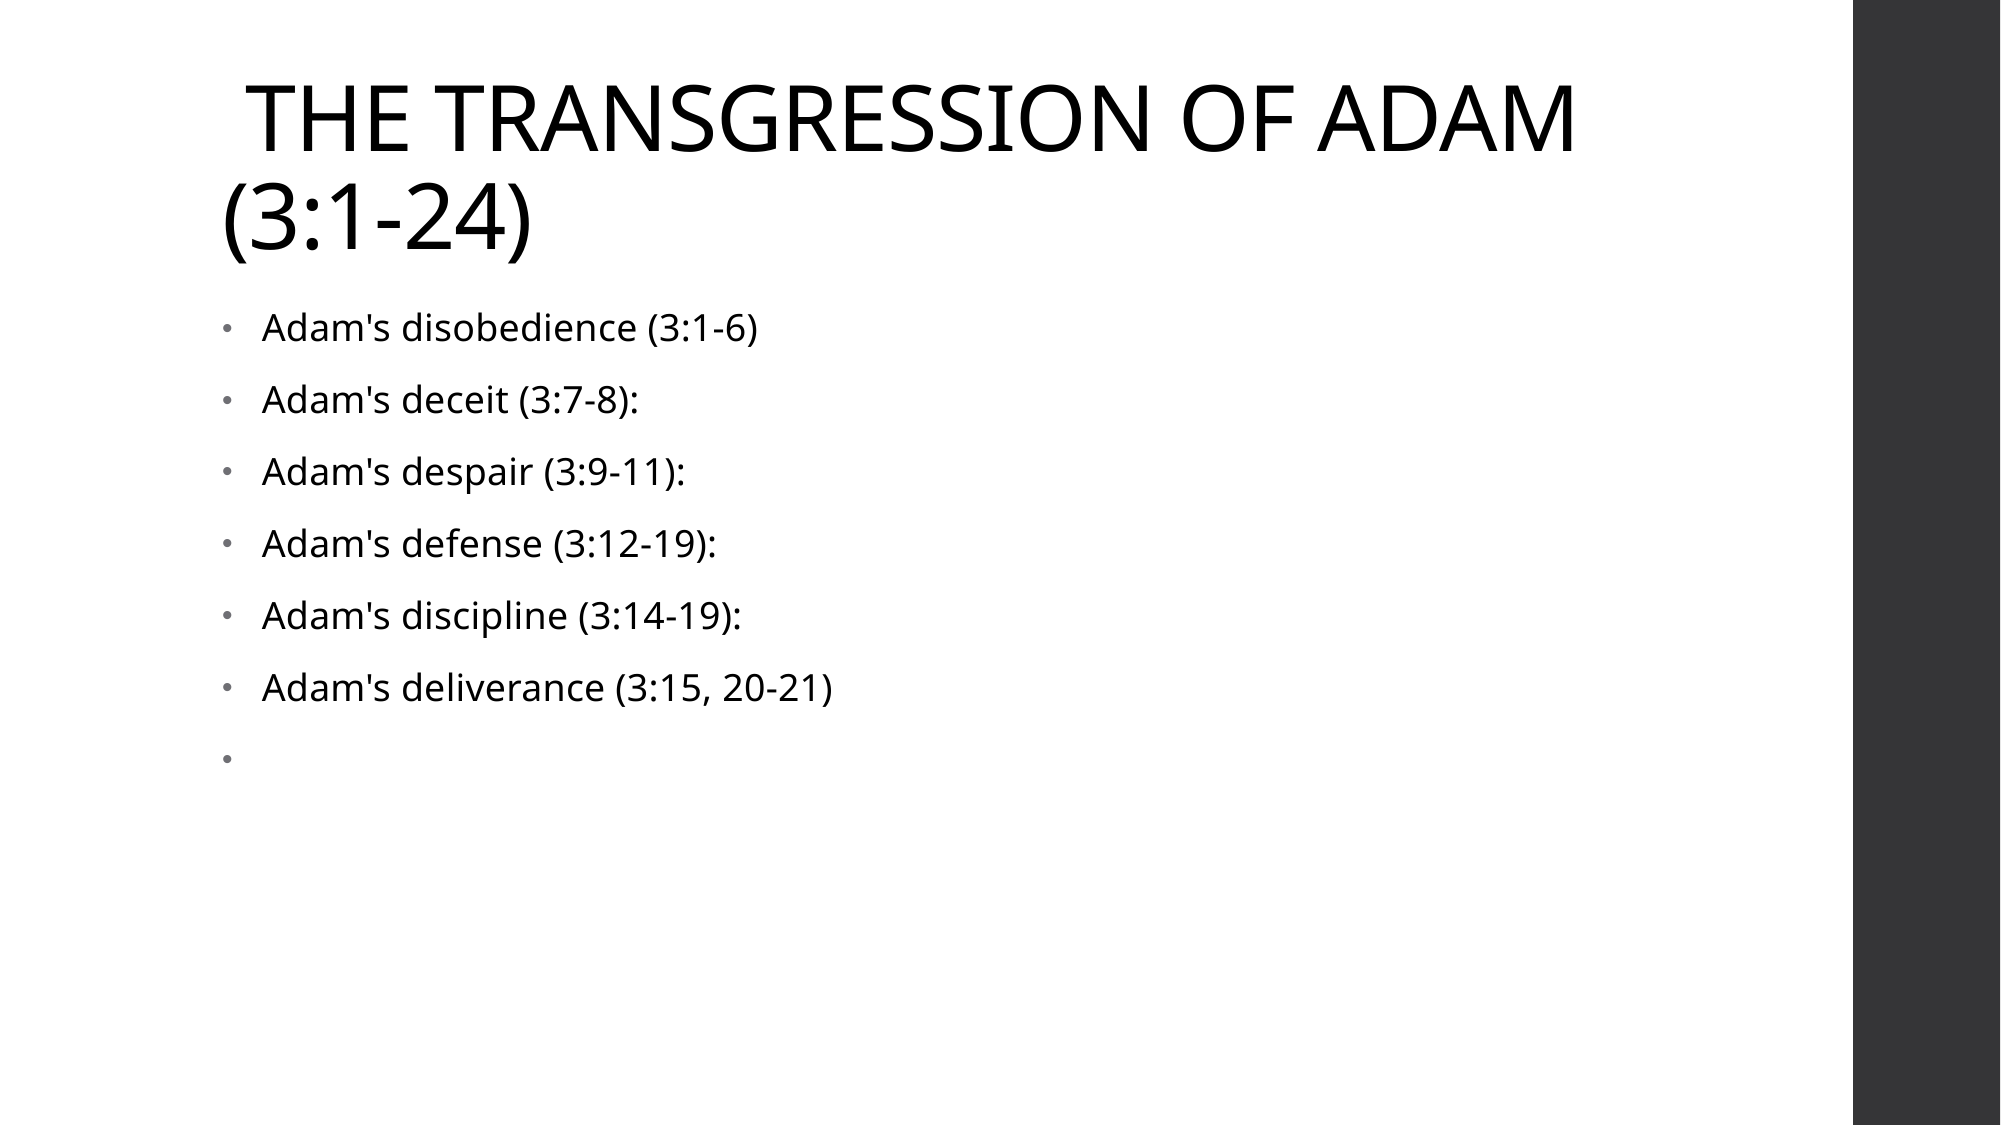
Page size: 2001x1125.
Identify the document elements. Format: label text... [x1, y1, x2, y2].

list Adam's disobedience (3:1-6) Adam's deceit (3:7-8): Adam's despair (3:9-11): Adam's defense (3:12-19): Adam's discipline (3:14-19): Adam's deliverance (3:15, 20-21) [206, 299, 1617, 1014]
title THE TRANSGRESSION OF ADAM (3:1-24) [206, 60, 1797, 278]
